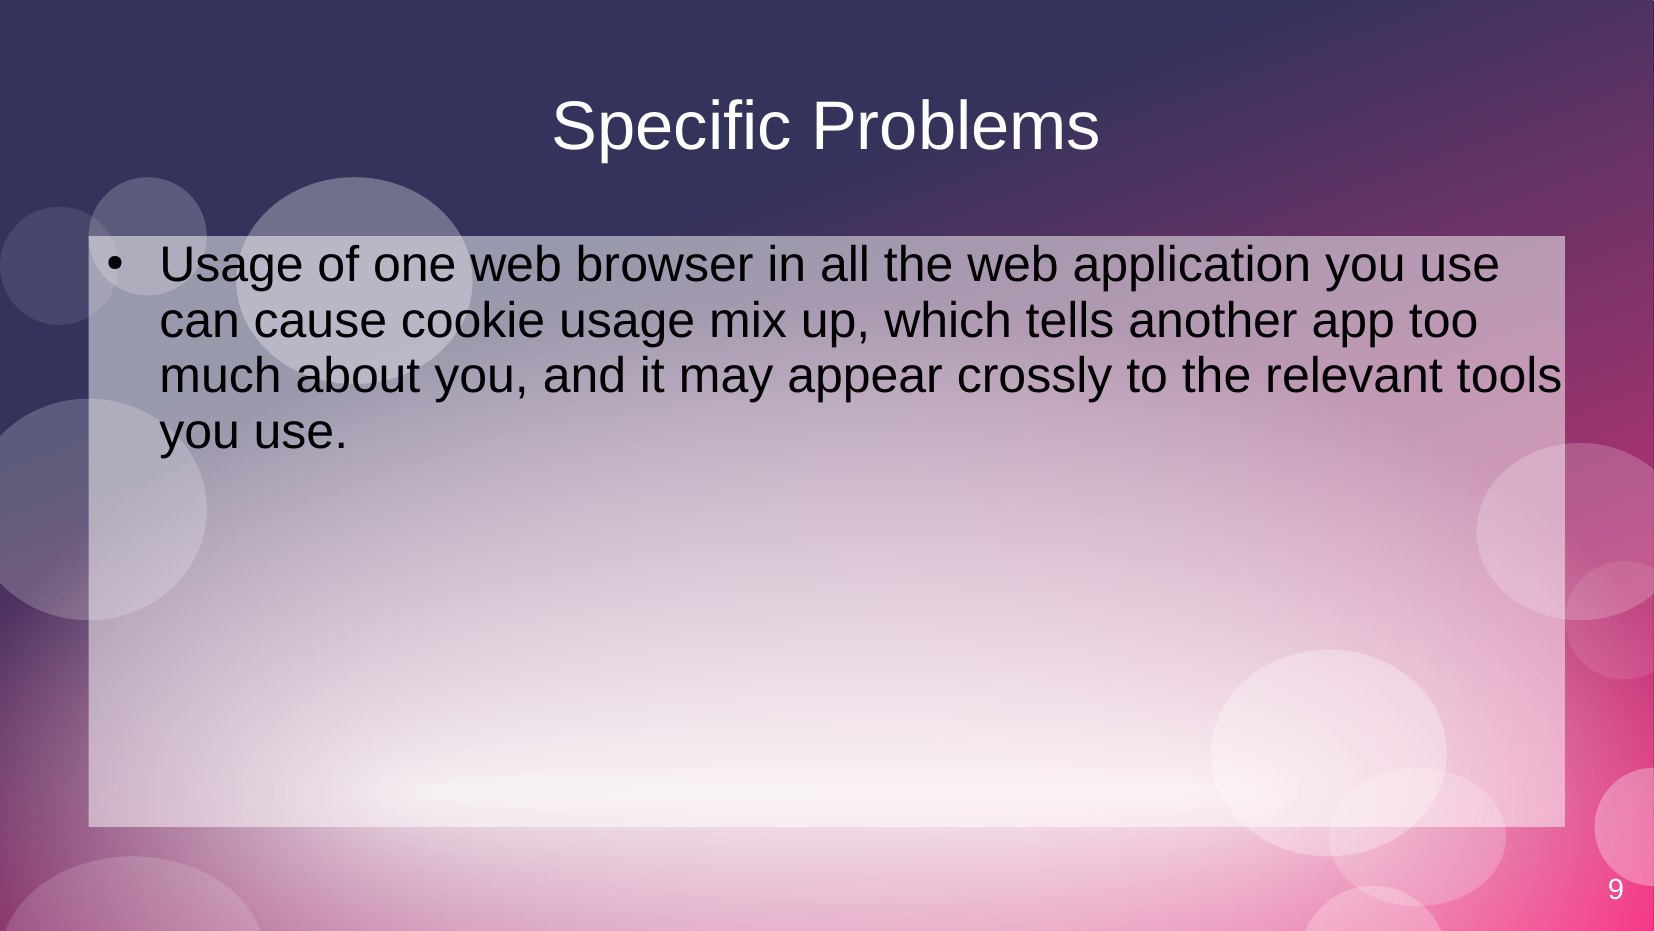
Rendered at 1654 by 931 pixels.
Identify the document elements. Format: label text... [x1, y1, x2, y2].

title Specific Problems [88, 44, 1565, 207]
list Usage of one web browser in all the web application you use can cause cookie usage mix up, which tells another app too much about you, and it may appear crossly to the relevant tools you use. [88, 236, 1565, 827]
